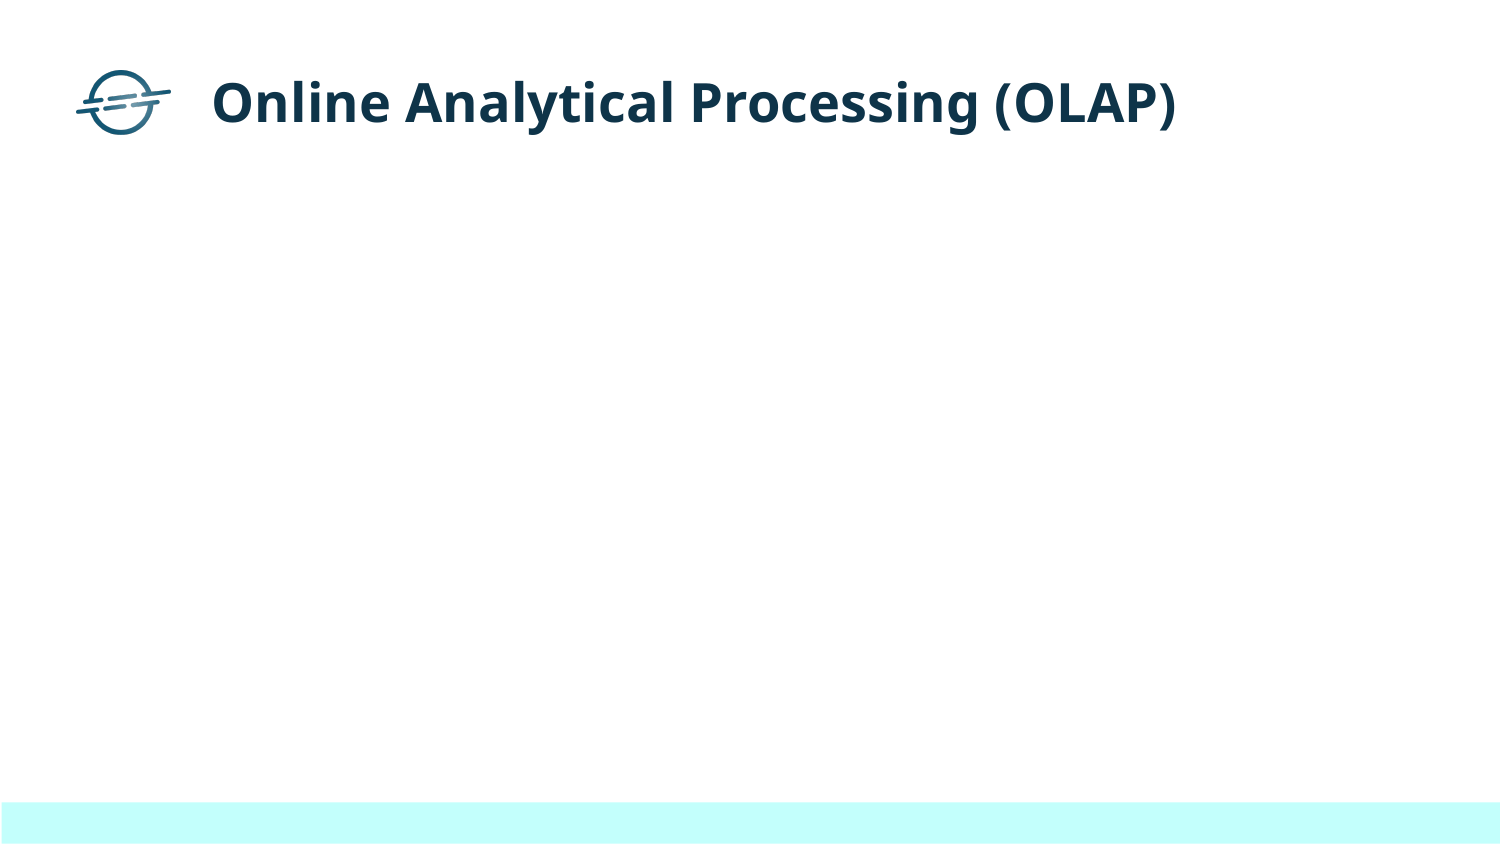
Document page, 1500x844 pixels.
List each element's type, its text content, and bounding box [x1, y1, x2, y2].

picture [76, 70, 171, 135]
text_box [1, 802, 1500, 844]
title Online Analytical Processing (OLAP) [196, 53, 1339, 155]
